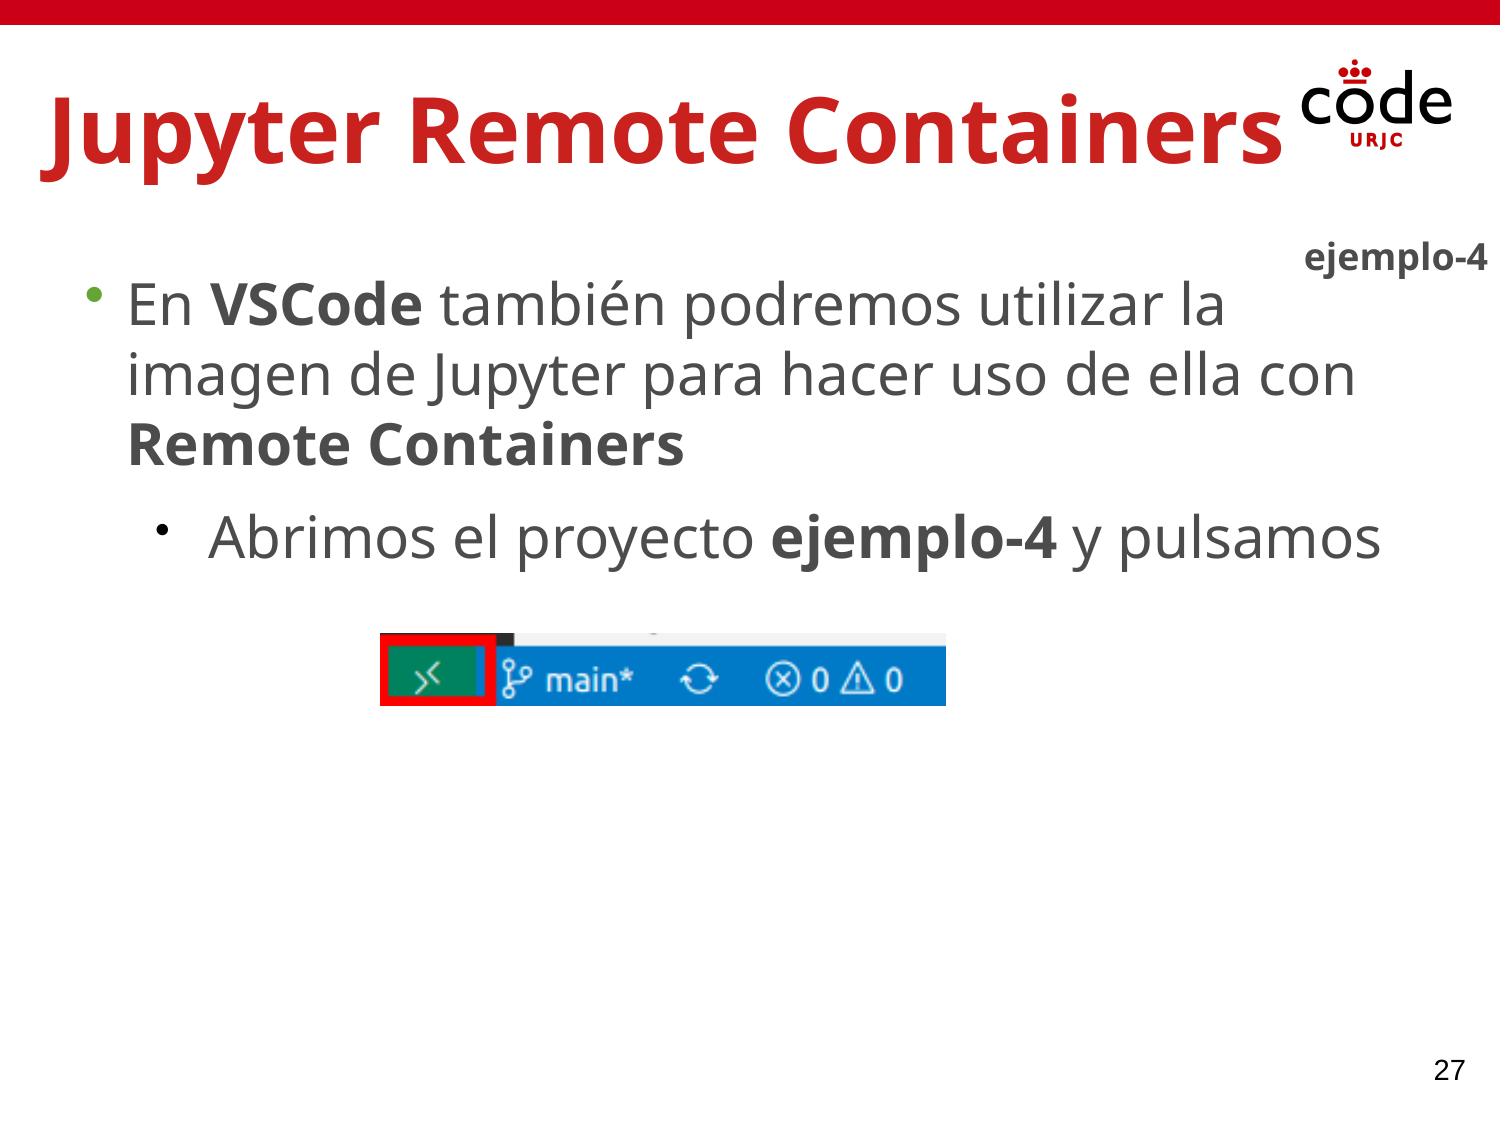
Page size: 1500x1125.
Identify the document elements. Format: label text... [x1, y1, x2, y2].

list En VSCode también podremos utilizar la imagen de Jupyter para hacer uso de ella con Remote Containers Abrimos el proyecto ejemplo-4 y pulsamos [51, 259, 1436, 1006]
picture [1284, 50, 1468, 161]
text_box ejemplo-4 [1289, 223, 1500, 287]
title Jupyter Remote Containers [32, 79, 1413, 189]
picture [380, 633, 946, 706]
